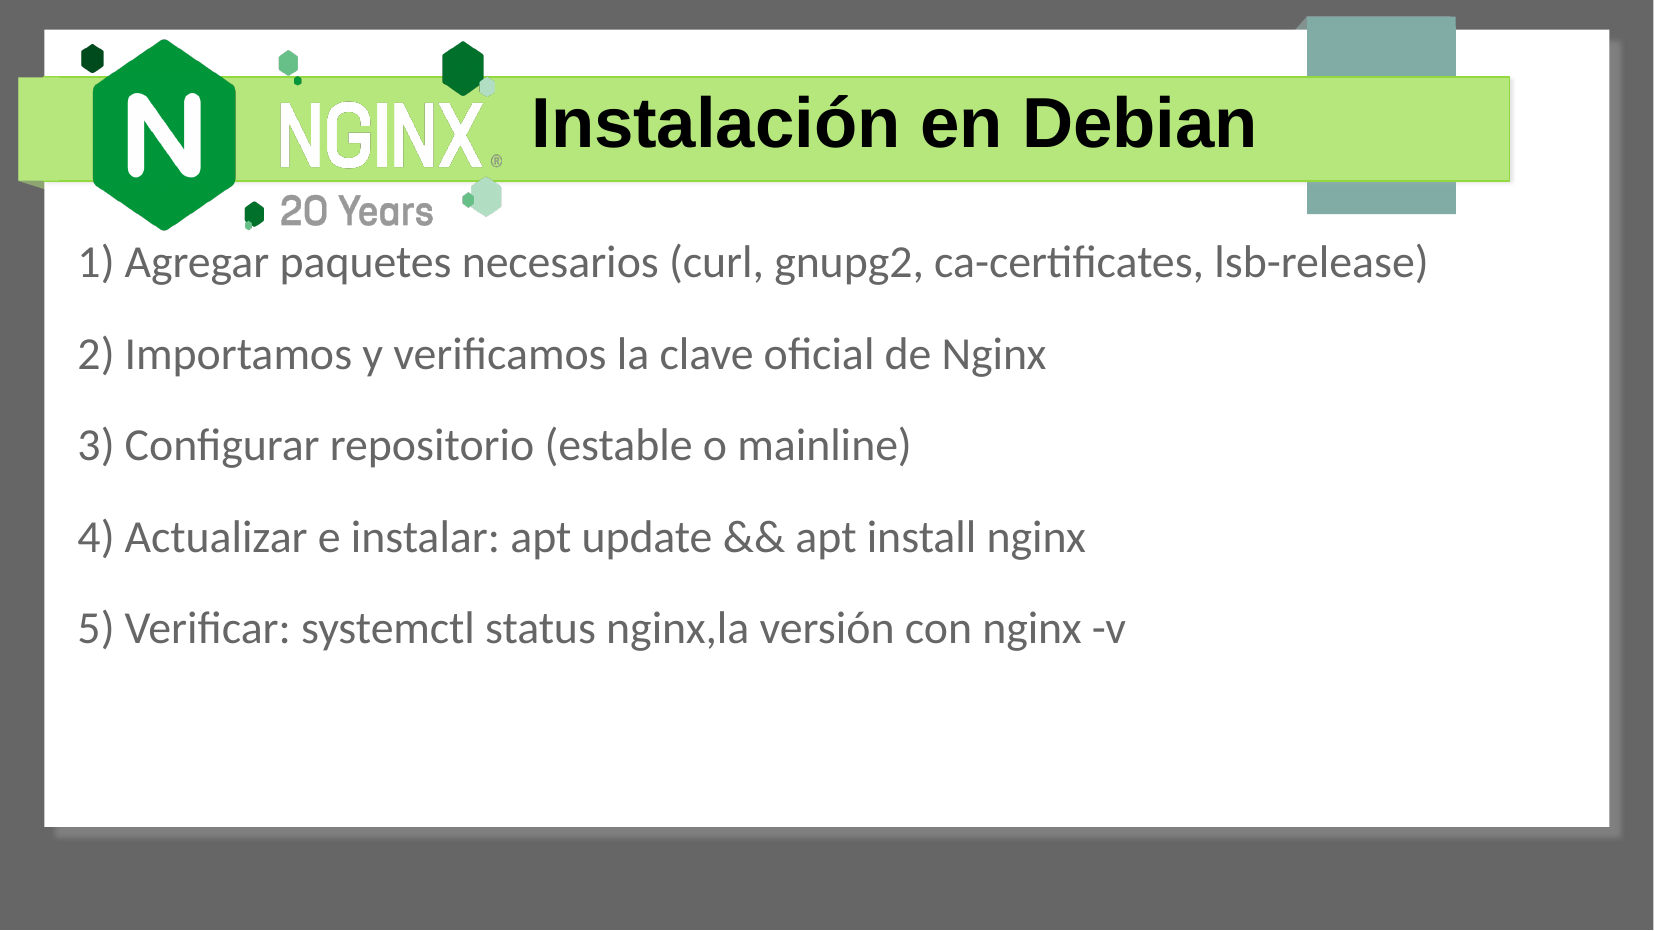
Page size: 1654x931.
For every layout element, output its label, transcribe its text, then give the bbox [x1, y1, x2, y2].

text_box 1) Agregar paquetes necesarios (curl, gnupg2, ca-certificates, lsb-release) 2) Importamos y verificamos la clave oficial de Nginx 3) Configurar repositorio (estable o mainline) 4) Actualizar e instalar: apt update && apt install nginx 5) Verificar: systemctl status nginx,la versión con nginx -v [62, 236, 1654, 796]
title Instalación en Debian [531, 38, 1625, 207]
picture [74, 37, 502, 236]
subtitle [62, 796, 1599, 931]
